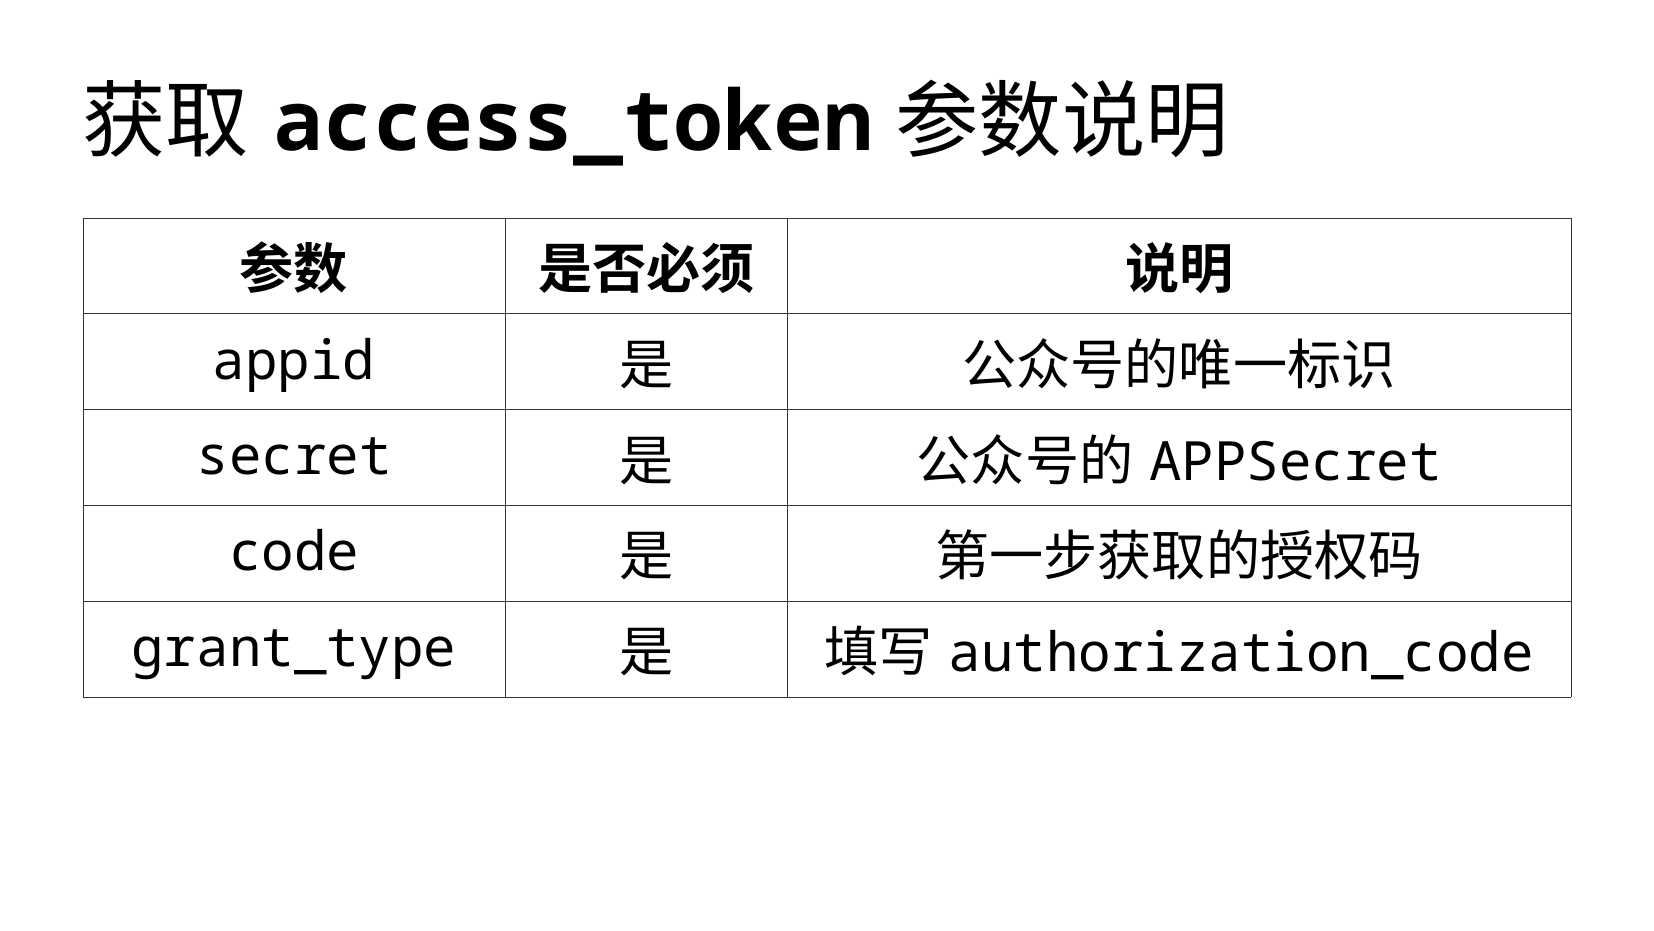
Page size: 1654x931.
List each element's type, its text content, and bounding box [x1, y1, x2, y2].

title 获取access_token参数说明 [82, 37, 1571, 193]
table_cell secret [84, 410, 505, 505]
table_cell 是 [506, 506, 787, 601]
table_header 说明 [788, 219, 1571, 313]
table_cell 公众号的APPSecret [788, 410, 1571, 505]
table_cell 第一步获取的授权码 [788, 506, 1571, 601]
table_cell 是 [506, 602, 787, 697]
table_cell grant_type [84, 602, 505, 697]
table_cell 填写authorization_code [788, 602, 1571, 697]
table_cell 是 [506, 314, 787, 409]
table_cell appid [84, 314, 505, 409]
table_cell 是 [506, 410, 787, 505]
table_header 参数 [84, 219, 505, 313]
table_cell code [84, 506, 505, 601]
table_header 是否必须 [506, 219, 787, 313]
table_cell 公众号的唯一标识 [788, 314, 1571, 409]
